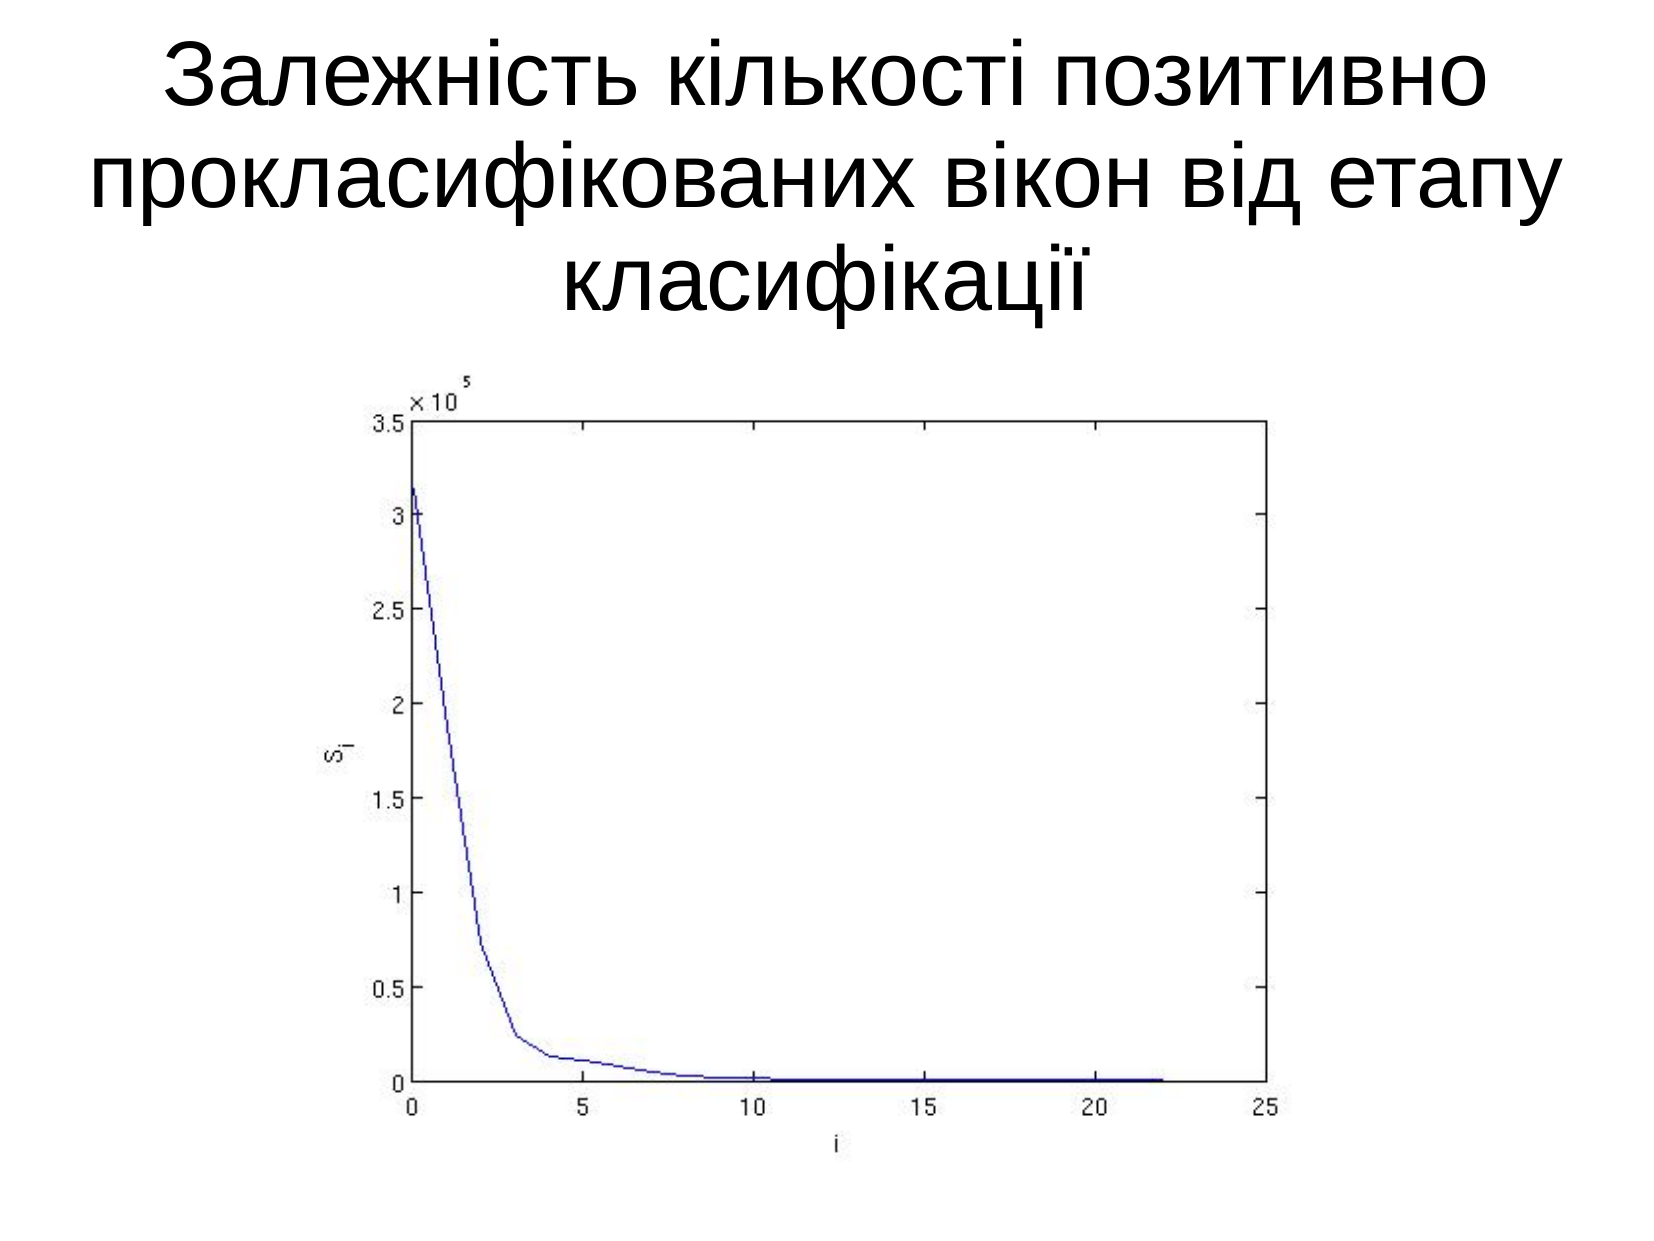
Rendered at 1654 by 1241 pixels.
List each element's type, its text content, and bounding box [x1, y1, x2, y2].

picture [270, 359, 1370, 1171]
title Залежність кількості позитивно прокласифікованих вікон від етапу класифікації [82, 22, 1571, 331]
